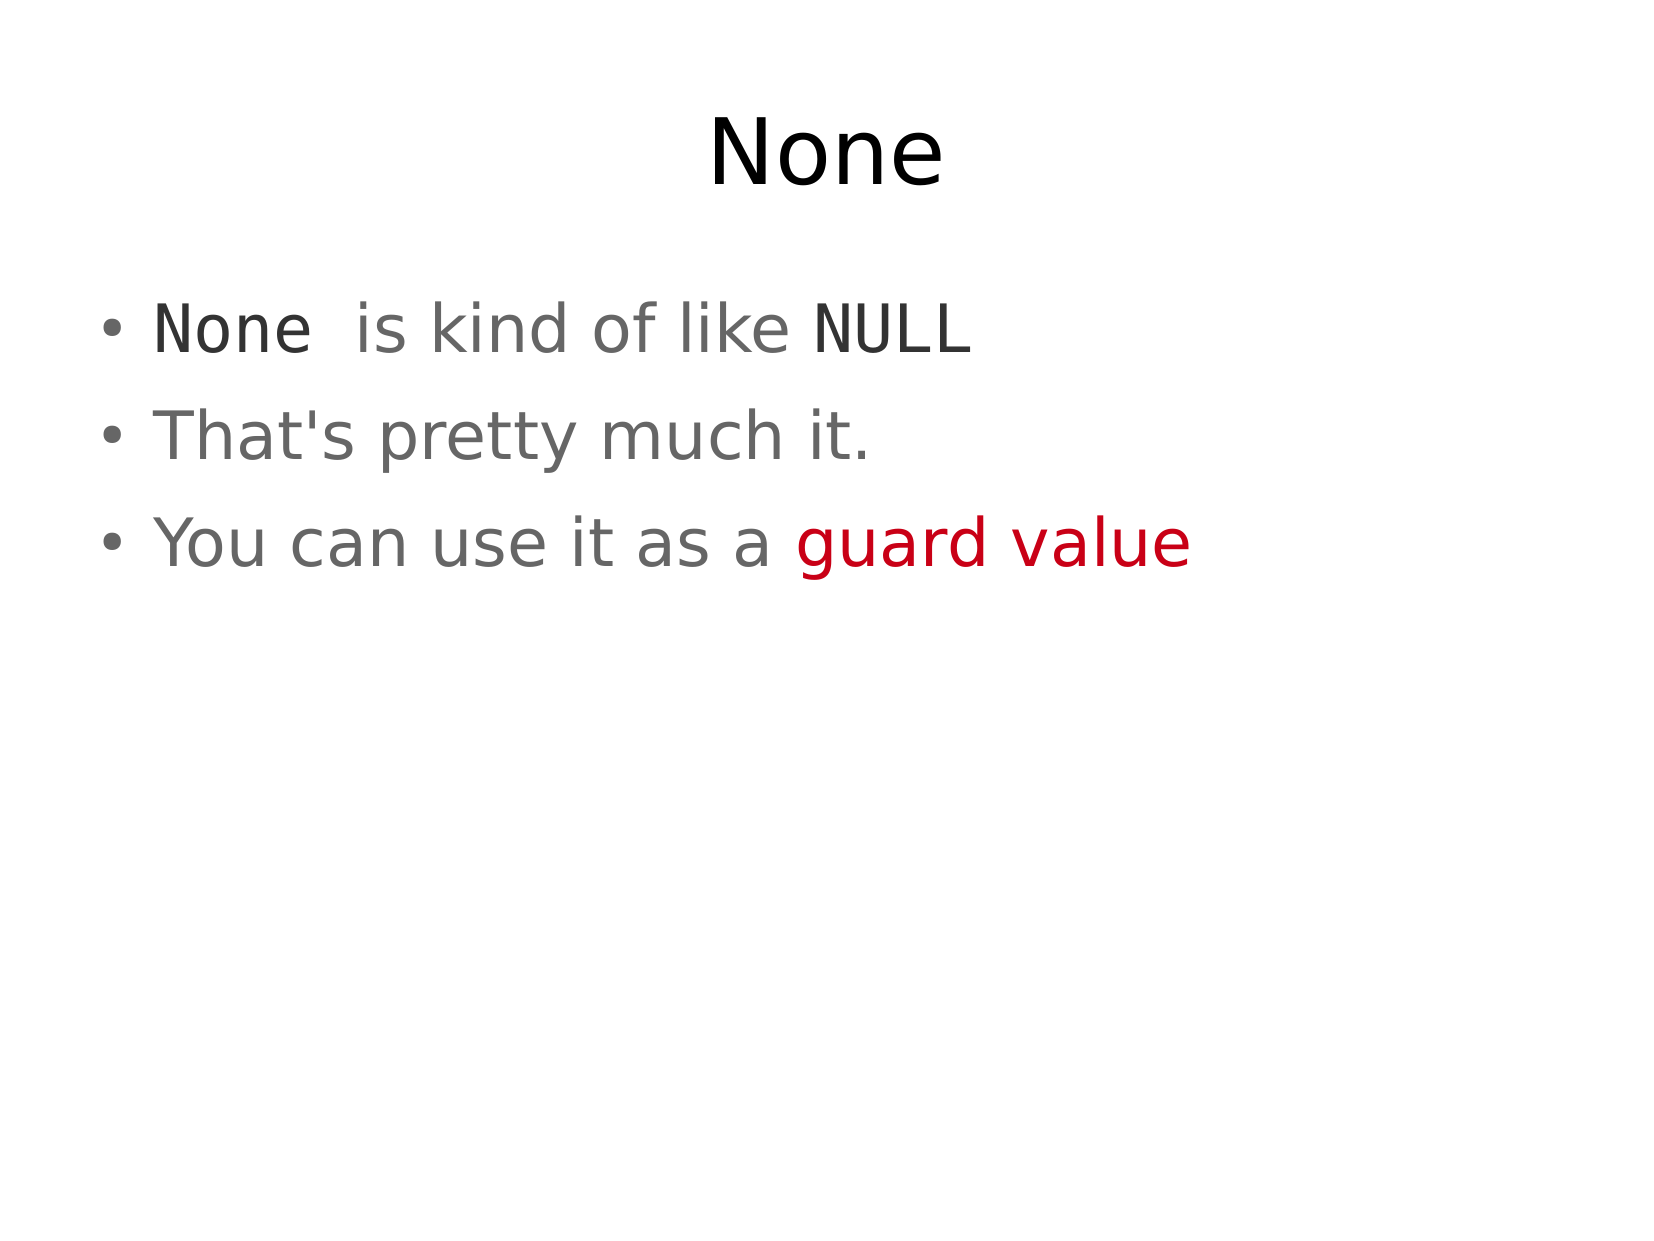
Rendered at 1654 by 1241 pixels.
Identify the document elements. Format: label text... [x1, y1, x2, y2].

title None [82, 56, 1571, 250]
list None is kind of like NULL That's pretty much it. You can use it as a guard value [82, 290, 1571, 1109]
